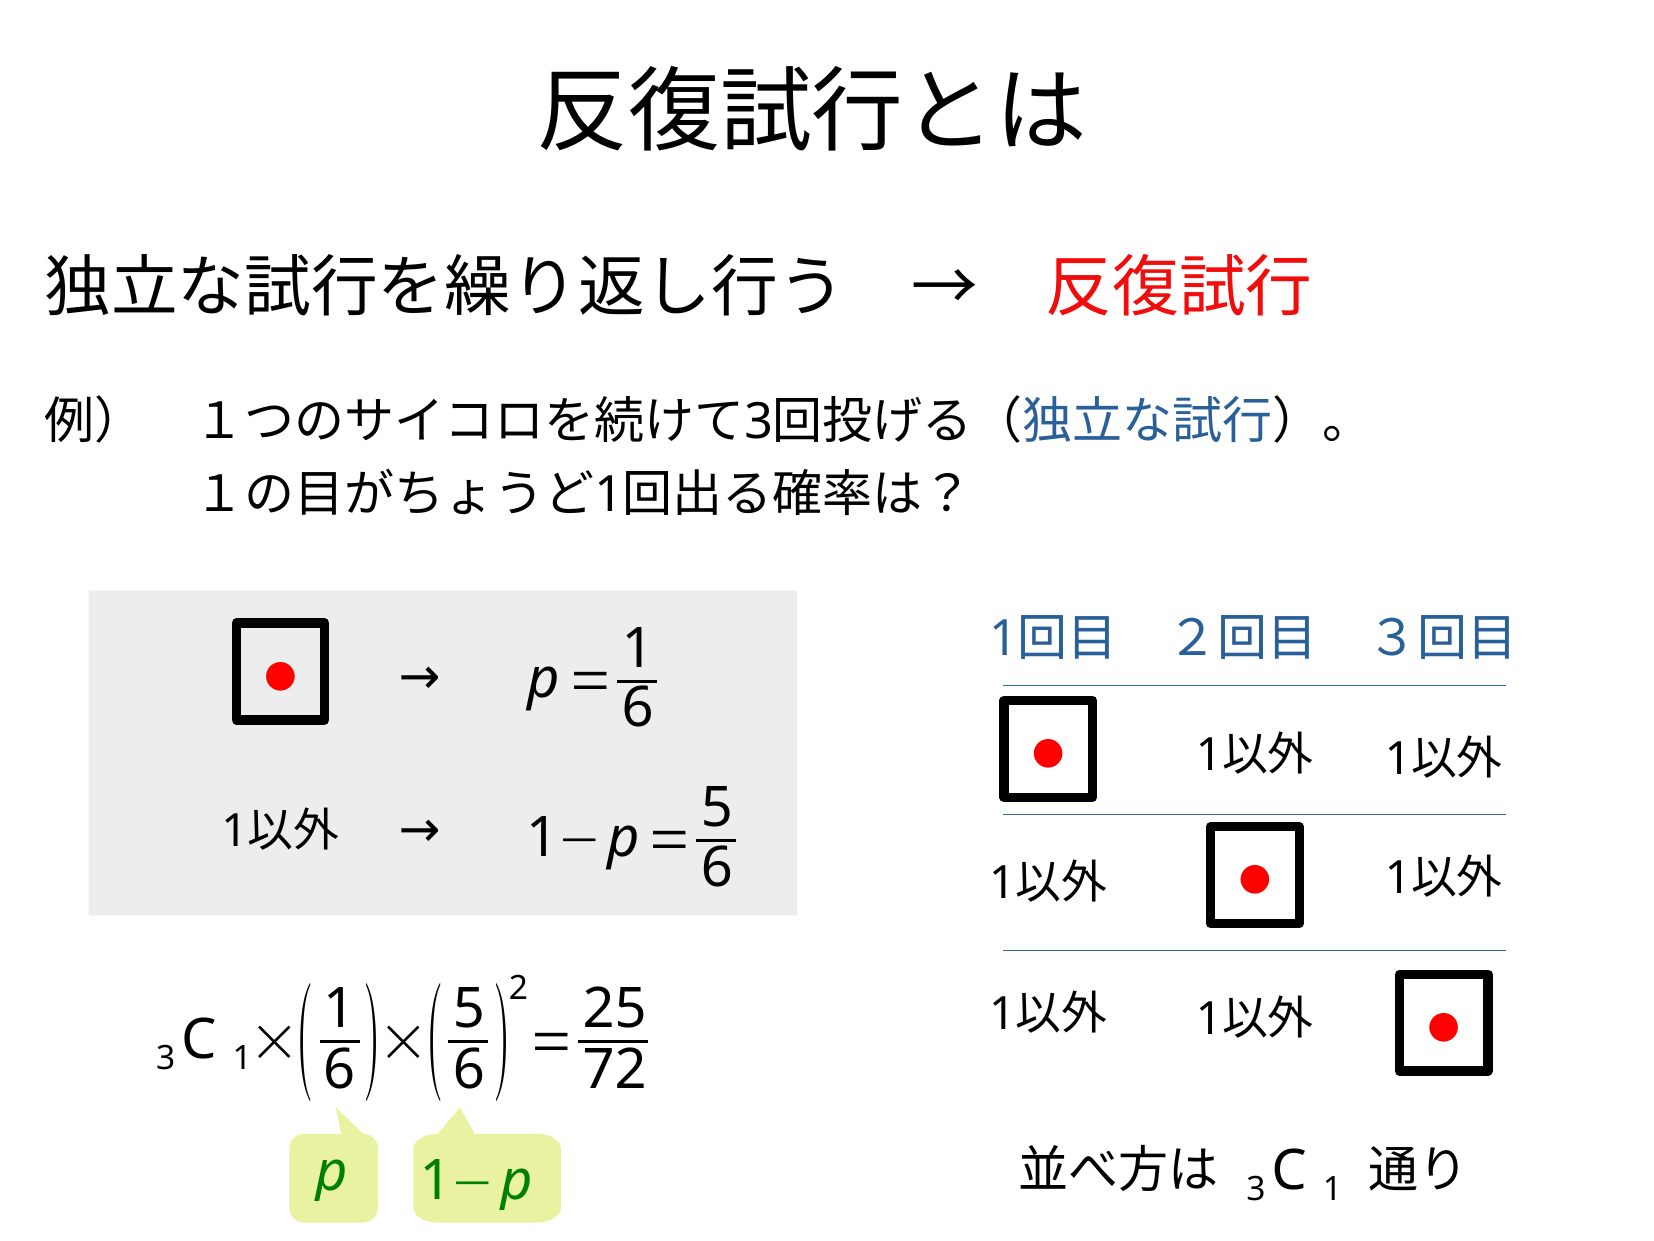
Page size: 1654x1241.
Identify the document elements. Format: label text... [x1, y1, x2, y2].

text_box 独立な試行を繰り返し行う → 反復試行 [29, 225, 1595, 338]
text_box 1以外 [974, 838, 1123, 926]
title 反復試行とは [29, 29, 1595, 178]
chart [305, 1148, 361, 1201]
text_box 1以外 [1181, 709, 1329, 798]
text_box ● [1003, 700, 1093, 798]
text_box → [383, 632, 473, 720]
text_box [413, 1107, 562, 1223]
chart [413, 1157, 547, 1210]
chart [149, 974, 657, 1105]
text_box 並べ方は 通り [1003, 1122, 1565, 1216]
text_box 1回目 ２回目 ３回目 [974, 590, 1536, 678]
text_box 例） １つのサイコロを続けて3回投げる（独立な試行）。 １の目がちょうど1回出る確率は？ [29, 373, 1595, 534]
text_box [289, 1107, 379, 1223]
text_box [88, 590, 798, 916]
text_box 1以外 [974, 969, 1123, 1058]
text_box ● [1210, 826, 1300, 924]
text_box 1以外 [206, 786, 355, 874]
text_box ● [1399, 974, 1489, 1072]
text_box 1以外 [1370, 832, 1518, 921]
chart [1240, 1147, 1348, 1207]
text_box 1以外 [1181, 974, 1329, 1062]
chart [519, 784, 745, 898]
text_box 1以外 [1370, 714, 1518, 802]
chart [518, 625, 666, 739]
text_box ● [236, 623, 325, 720]
text_box → [383, 786, 473, 874]
